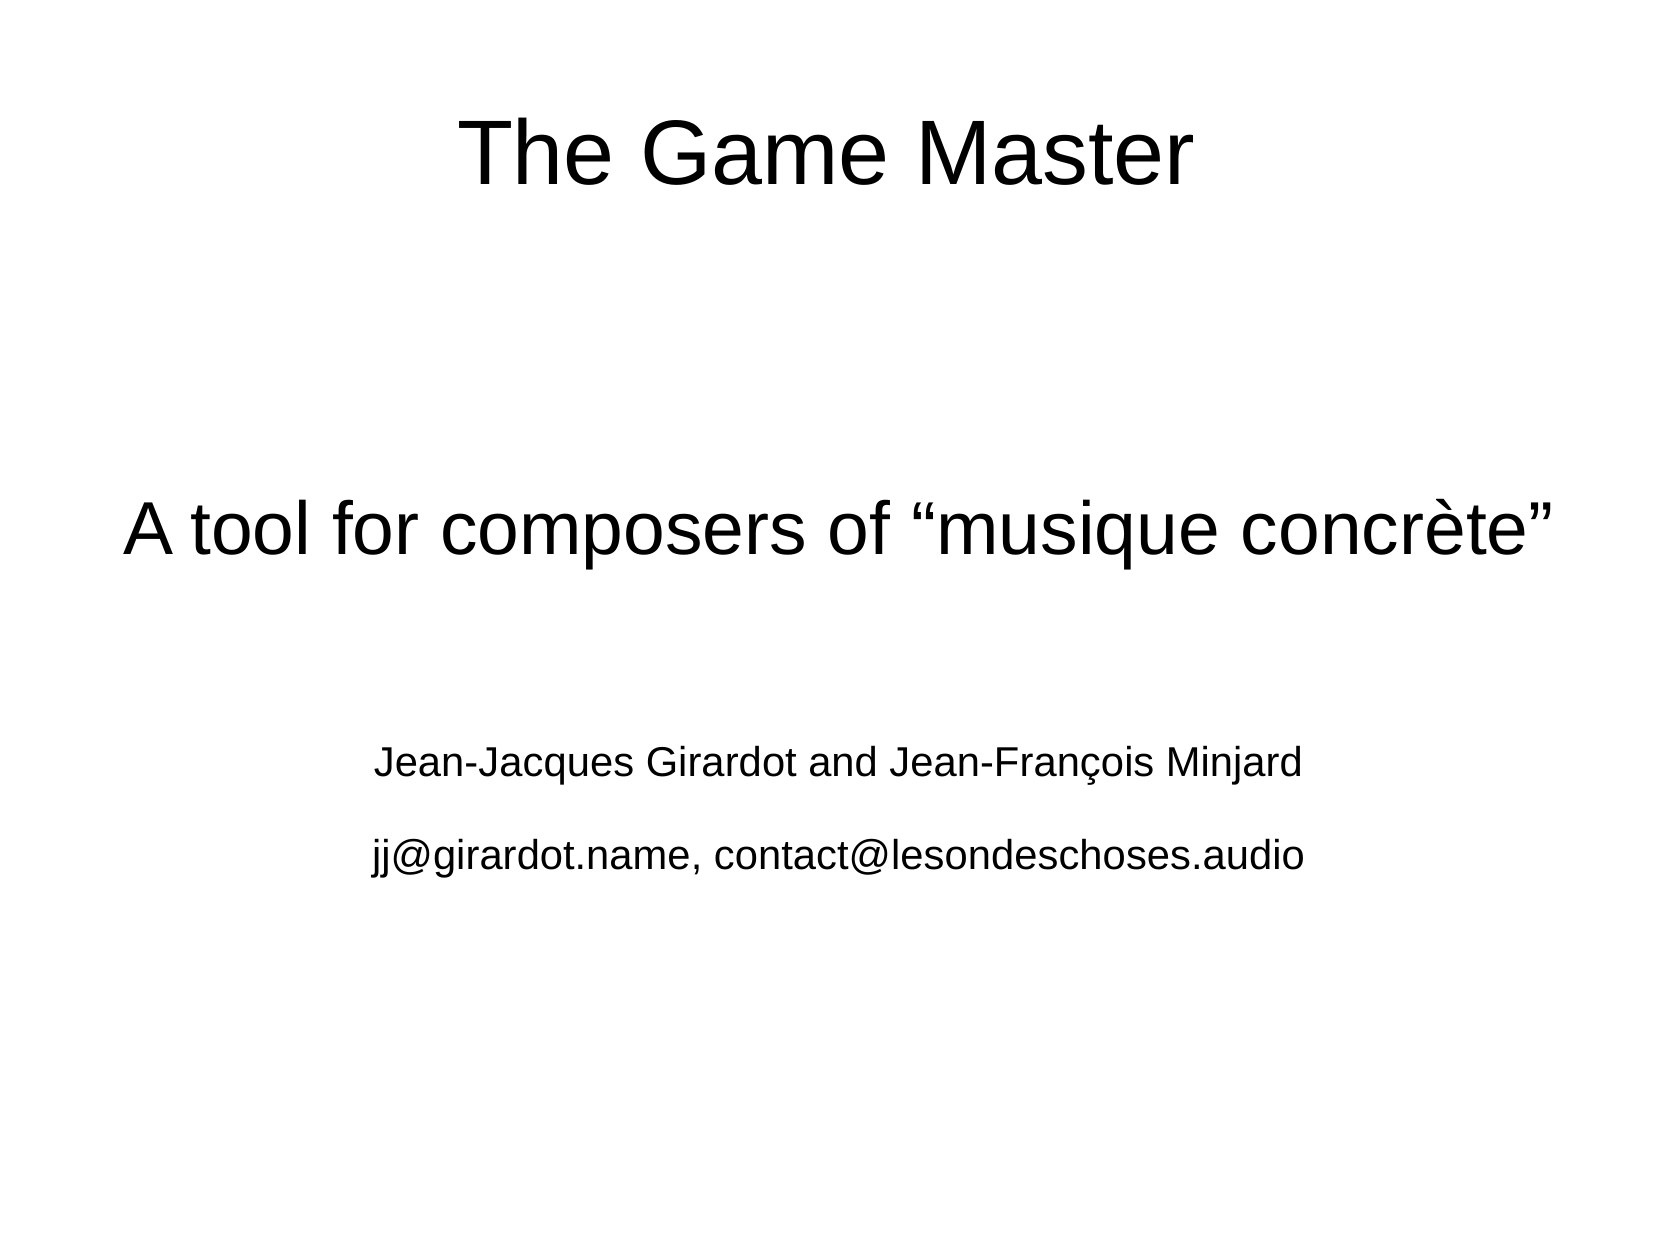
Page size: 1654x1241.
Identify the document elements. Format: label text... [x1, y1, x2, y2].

subtitle A tool for composers of “musique concrète” Jean-Jacques Girardot and Jean-François Minjard jj@girardot.name, contact@lesondeschoses.audio [94, 291, 1583, 1111]
title The Game Master [82, 49, 1571, 257]
